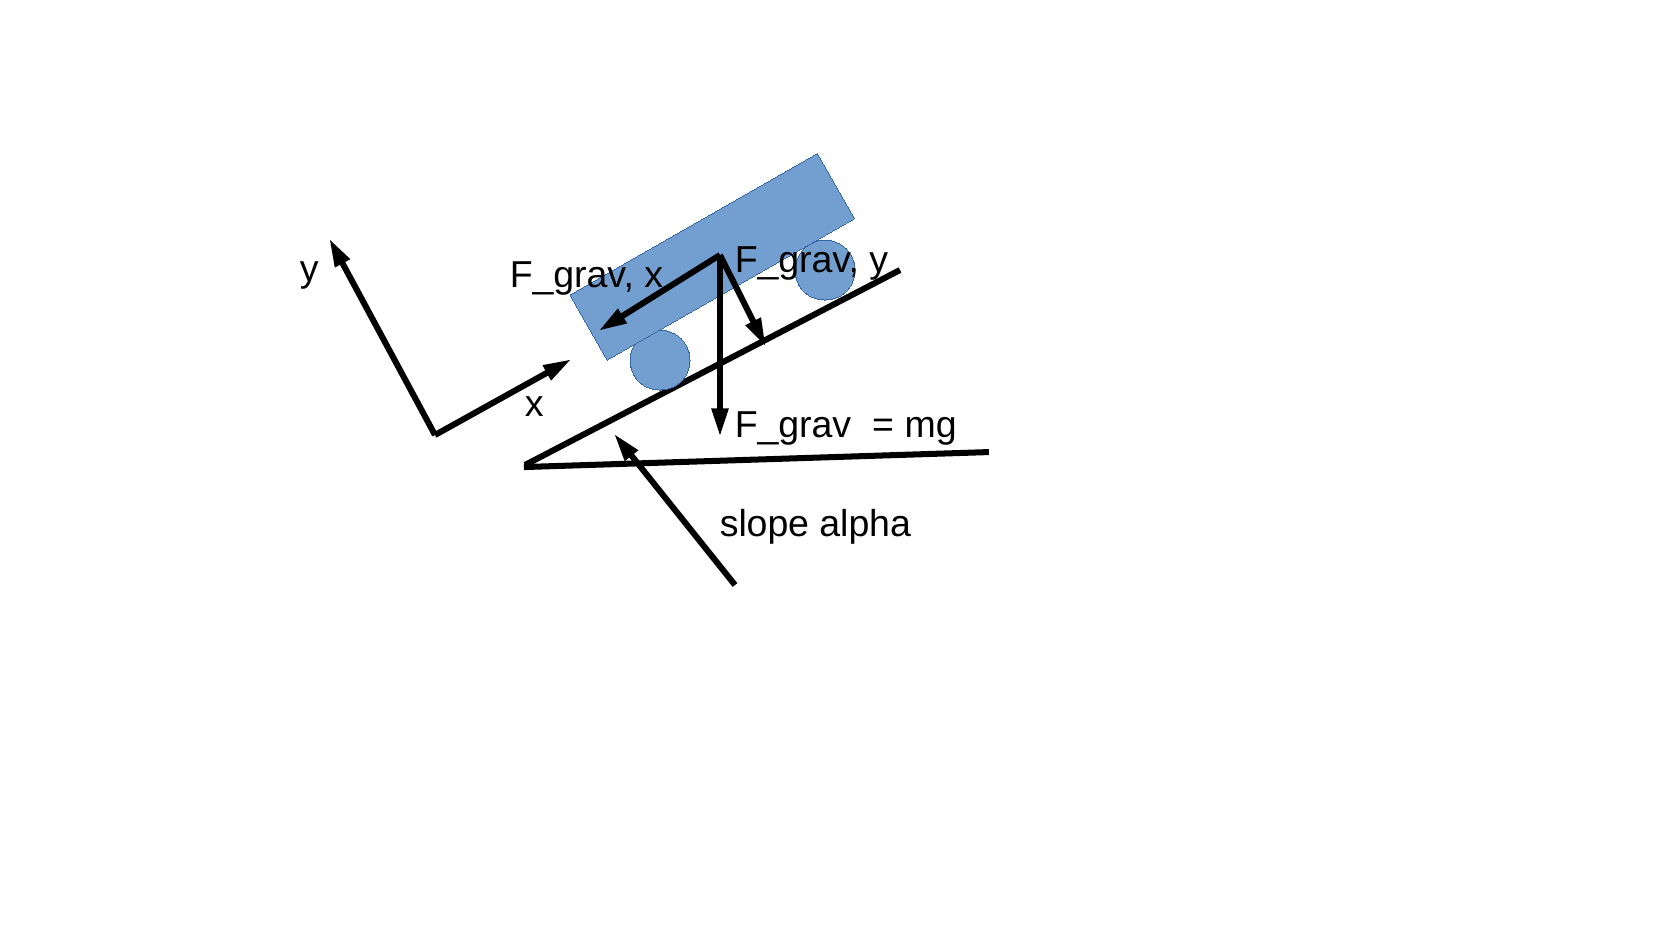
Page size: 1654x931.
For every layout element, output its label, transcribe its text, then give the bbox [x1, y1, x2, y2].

text_box F_grav, y [720, 231, 916, 331]
text_box [706, 262, 717, 304]
text_box F_grav = mg [720, 396, 1021, 495]
text_box x [510, 375, 556, 436]
text_box [655, 153, 855, 259]
text_box F_grav, x [495, 246, 706, 316]
text_box slope alpha [705, 495, 946, 556]
text_box y [285, 240, 436, 301]
text_box [581, 315, 691, 391]
